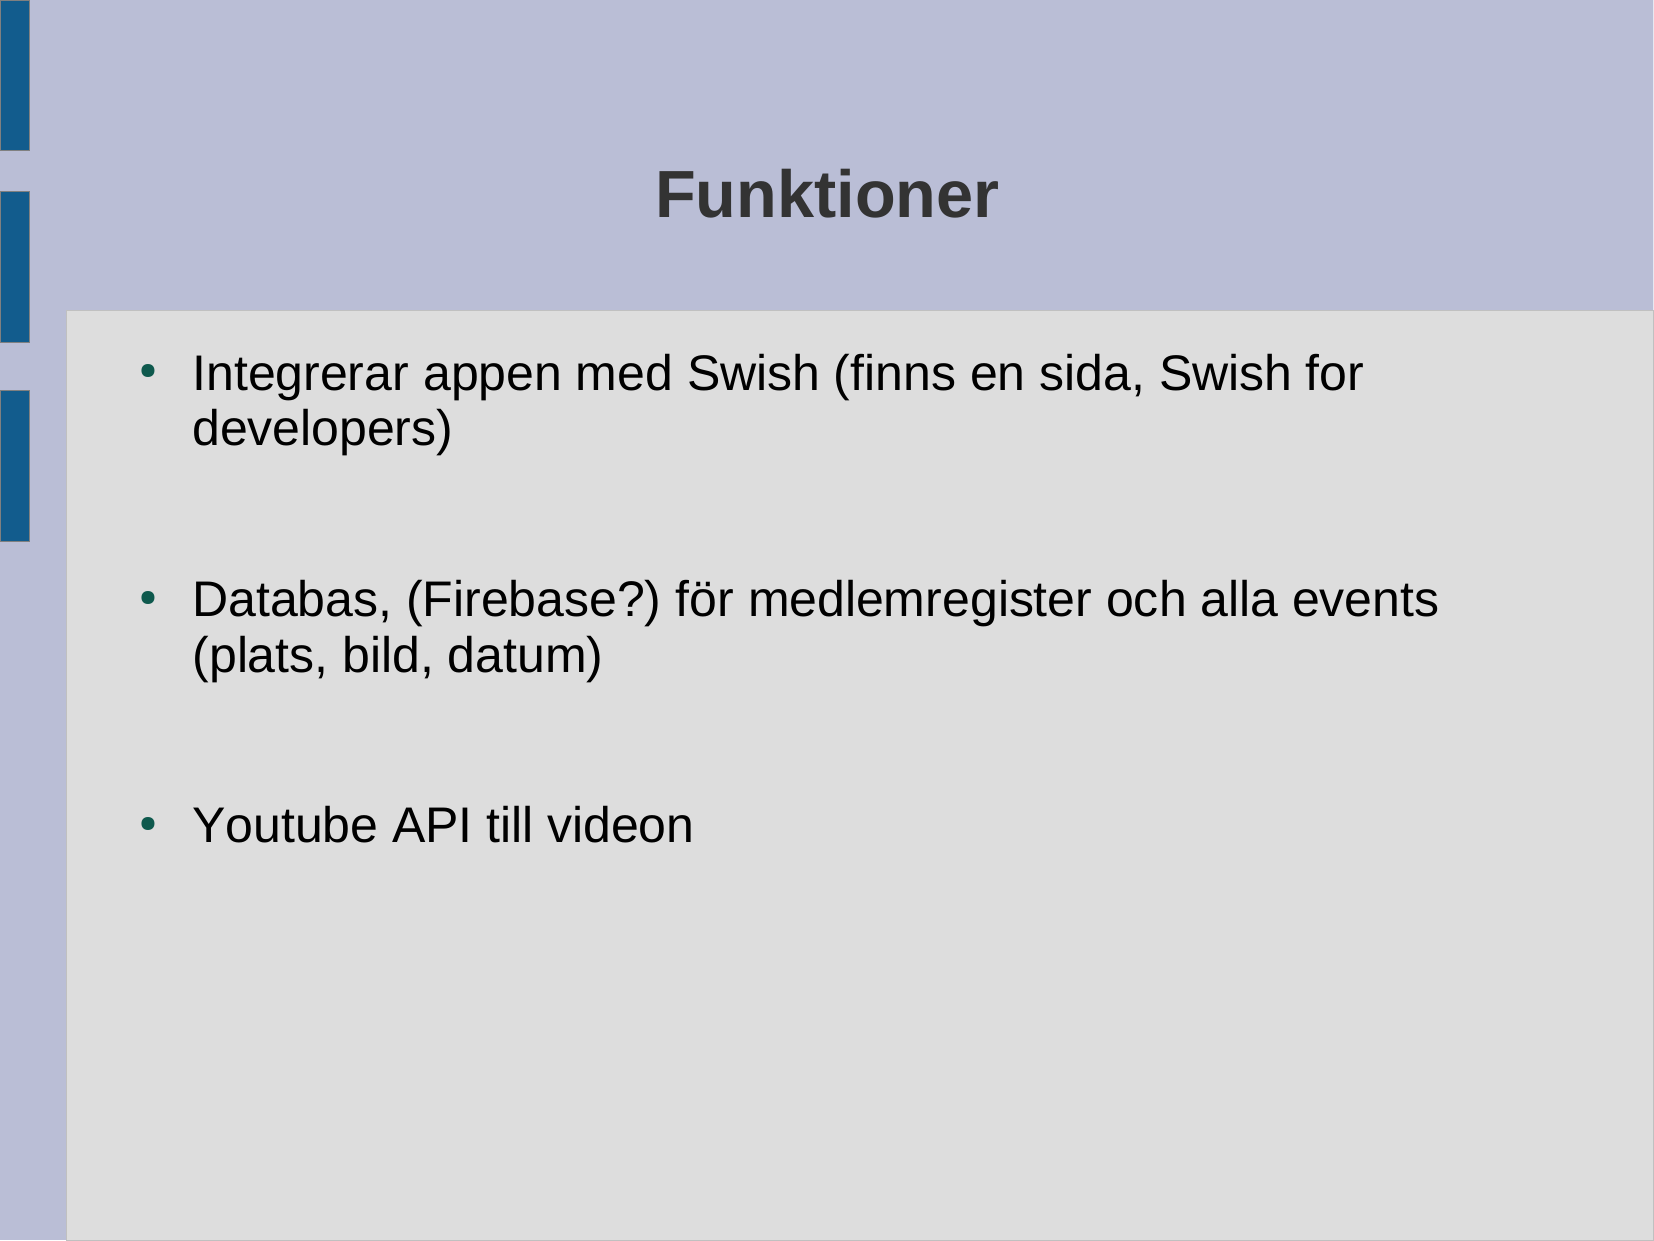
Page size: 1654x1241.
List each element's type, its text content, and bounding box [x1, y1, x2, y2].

title Funktioner [121, 91, 1534, 299]
list Integrerar appen med Swish (finns en sida, Swish for developers) Databas, (Firebase?) för medlemregister och alla events (plats, bild, datum) Youtube API till videon [121, 344, 1534, 1127]
